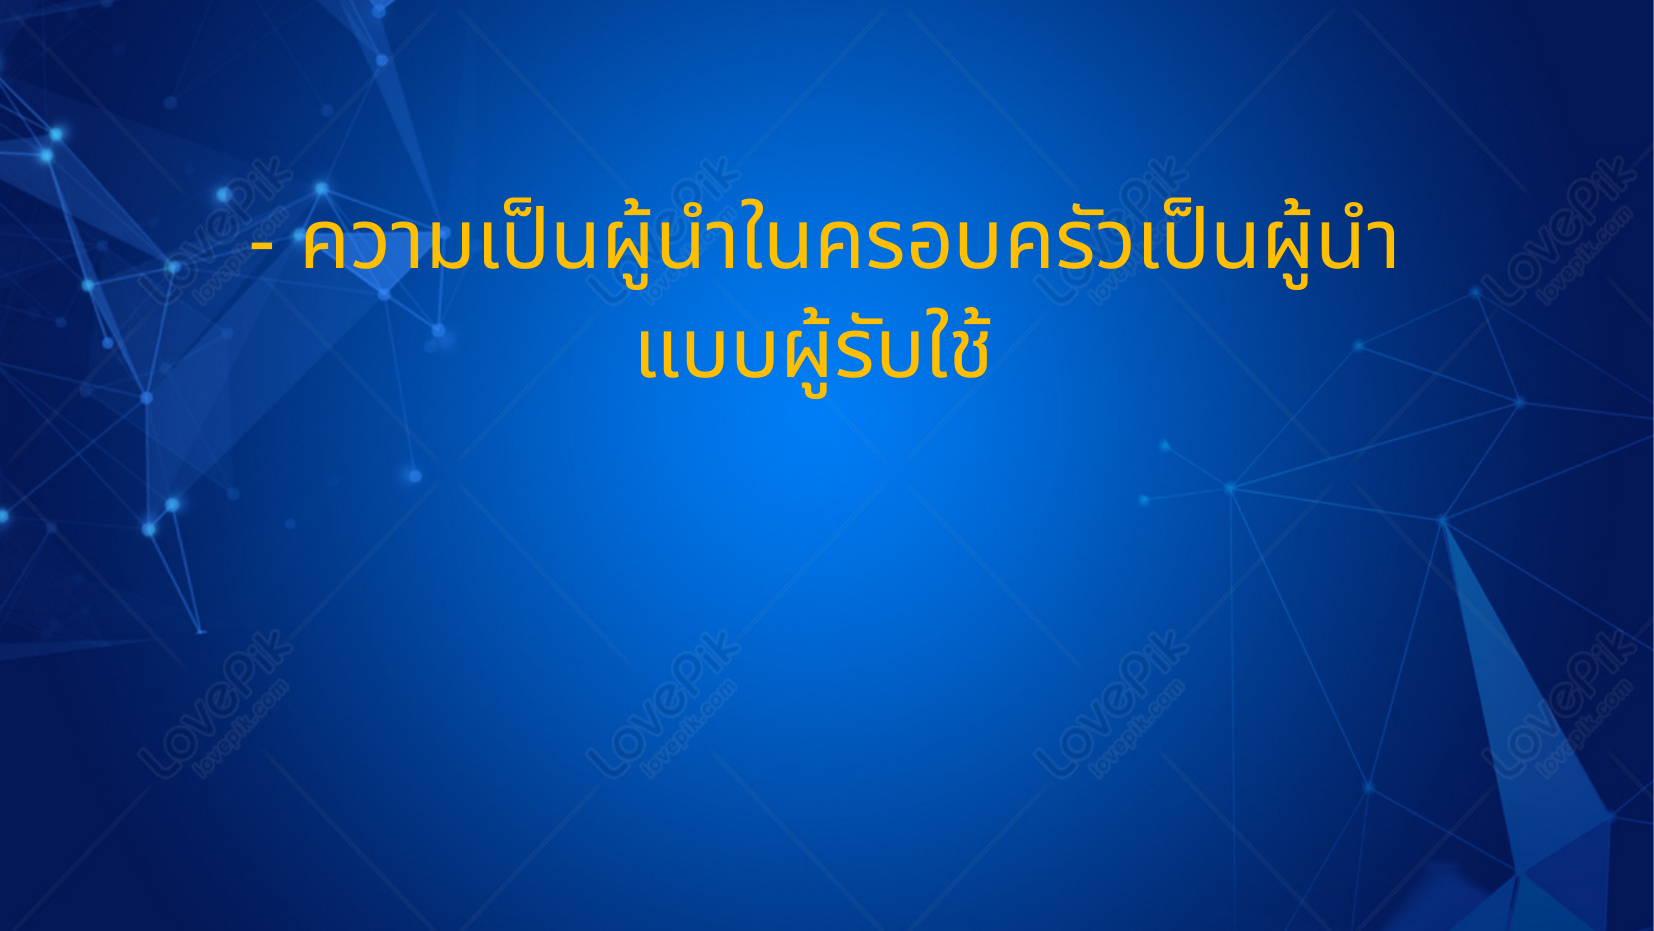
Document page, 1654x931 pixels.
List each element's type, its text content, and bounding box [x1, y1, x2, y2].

title - ความเป็นผู้นำในครอบครัวเป็นผู้นำ แบบผู้รับใช้ [75, 193, 1576, 412]
picture [0, 0, 1654, 931]
